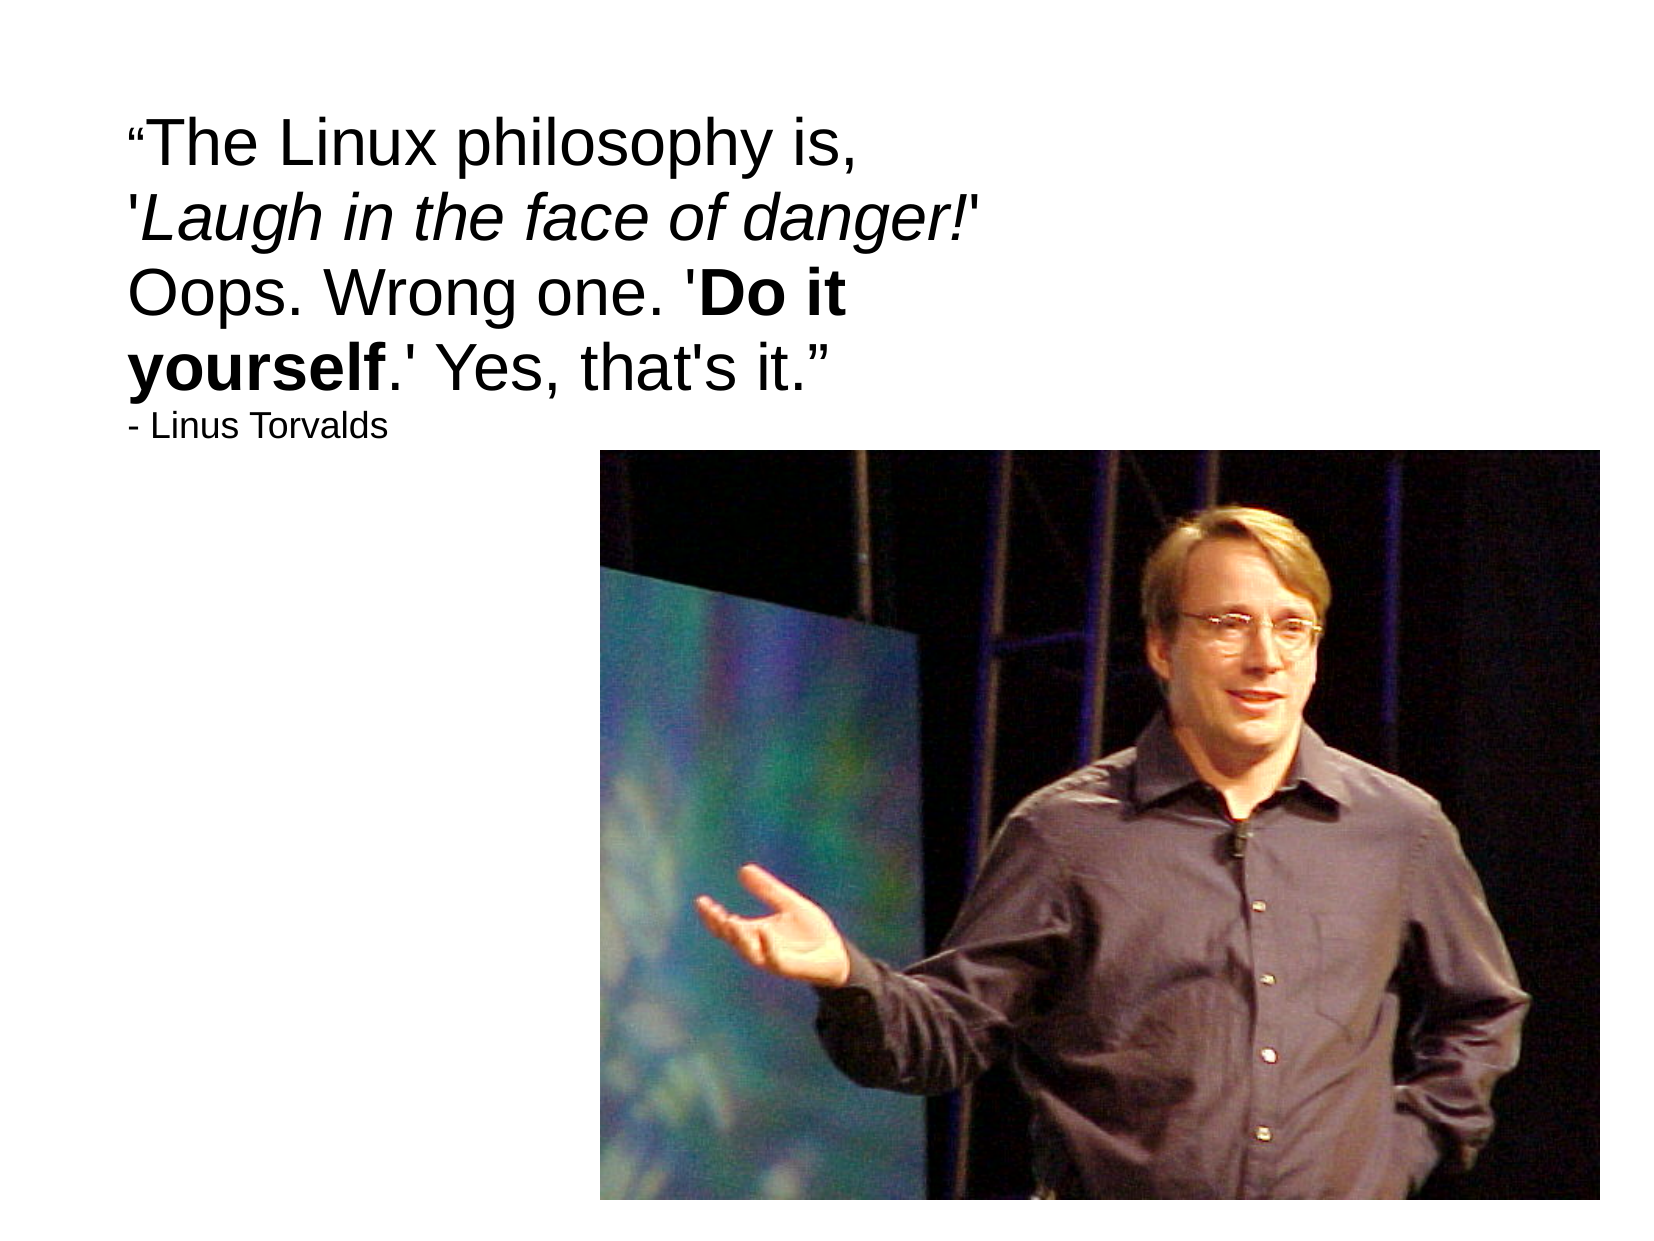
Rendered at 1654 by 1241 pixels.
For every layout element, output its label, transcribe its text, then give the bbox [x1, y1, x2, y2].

text_box “The Linux philosophy is, 'Laugh in the face of danger!' Oops. Wrong one. 'Do it yourself.' Yes, that's it.” - Linus Torvalds [112, 37, 1088, 454]
picture [600, 450, 1600, 1201]
